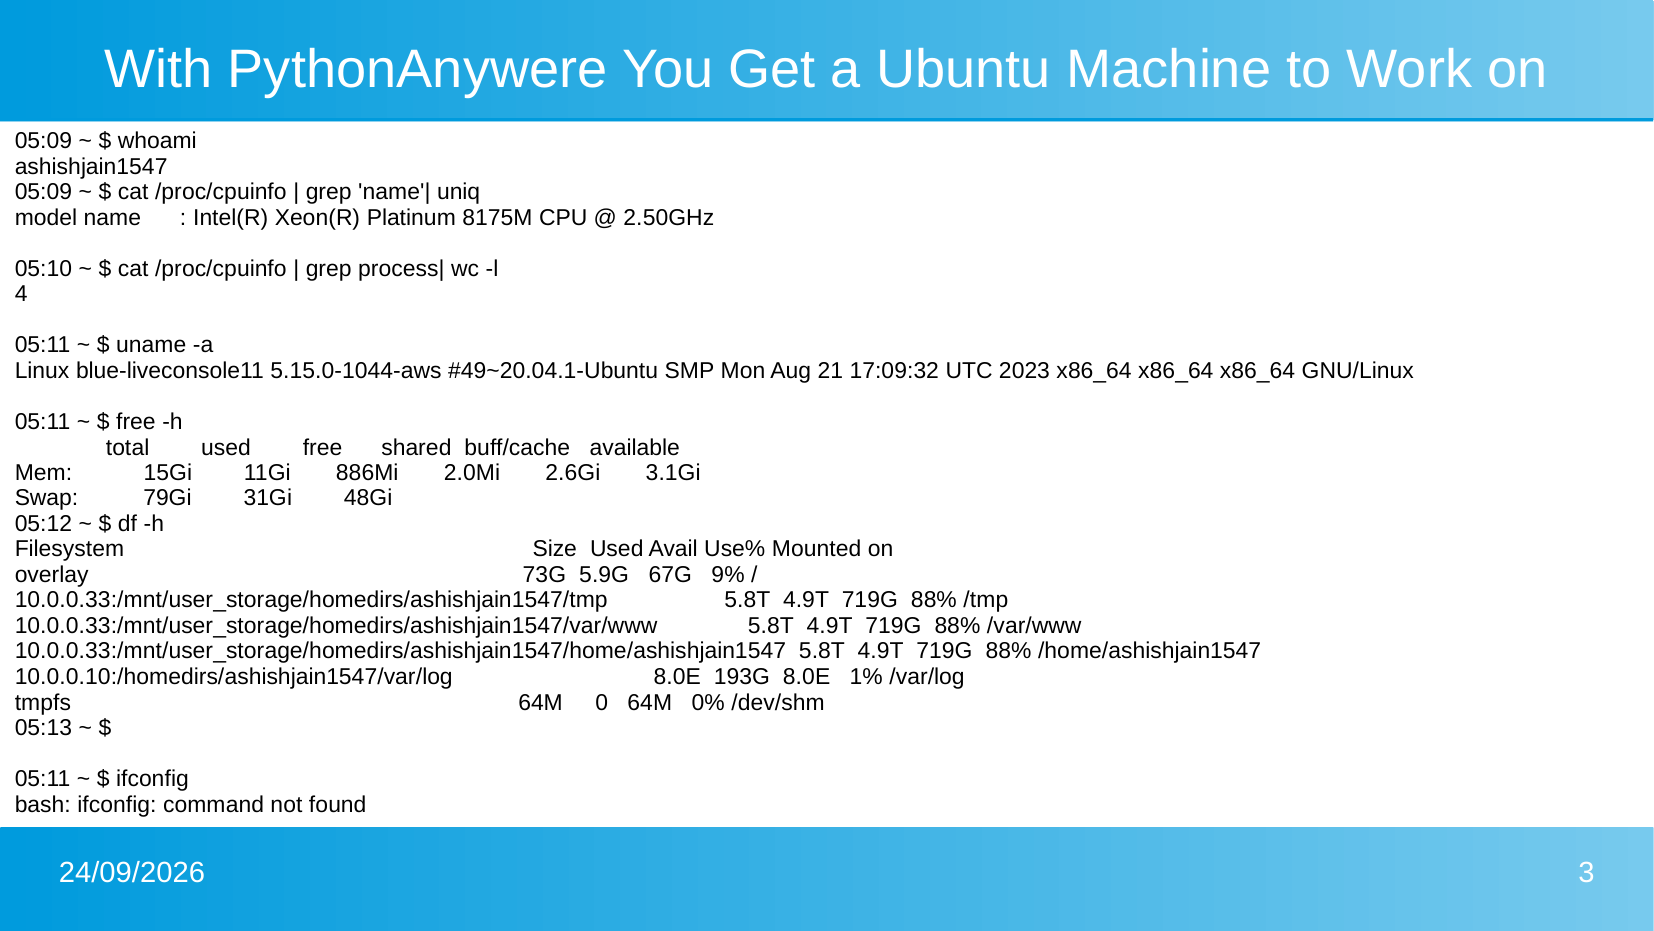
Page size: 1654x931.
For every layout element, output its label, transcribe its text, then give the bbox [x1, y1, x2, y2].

title With PythonAnywere You Get a Ubuntu Machine to Work on [59, 29, 1595, 108]
text_box 05:09 ~ $ whoami ashishjain1547 05:09 ~ $ cat /proc/cpuinfo | grep 'name'| uniq model name : Intel(R) Xeon(R) Platinum 8175M CPU @ 2.50GHz 05:10 ~ $ cat /proc/cpuinfo | grep process| wc -l 4 05:11 ~ $ uname -a Linux blue-liveconsole11 5.15.0-1044-aws #49~20.04.1-Ubuntu SMP Mon Aug 21 17:09:32 UTC 2023 x86_64 x86_64 x86_64 GNU/Linux 05:11 ~ $ free -h total used free shared buff/cache available Mem: 15Gi 11Gi 886Mi 2.0Mi 2.6Gi 3.1Gi Swap: 79Gi 31Gi 48Gi 05:12 ~ $ df -h Filesystem Size Used Avail Use% Mounted on overlay 73G 5.9G 67G 9% / 10.0.0.33:/mnt/user_storage/homedirs/ashishjain1547/tmp 5.8T 4.9T 719G 88% /tmp 10.0.0.33:/mnt/user_storage/homedirs/ashishjain1547/var/www 5.8T 4.9T 719G 88% /var/www 10.0.0.33:/mnt/user_storage/homedirs/ashishjain1547/home/ashishjain1547 5.8T 4.9T 719G 88% /home/ashishjain1547 10.0.0.10:/homedirs/ashishjain1547/var/log 8.0E 193G 8.0E 1% /var/log tmpfs 64M 0 64M 0% /dev/shm 05:13 ~ $ 05:11 ~ $ ifconfig bash: ifconfig: command not found [0, 120, 1477, 850]
